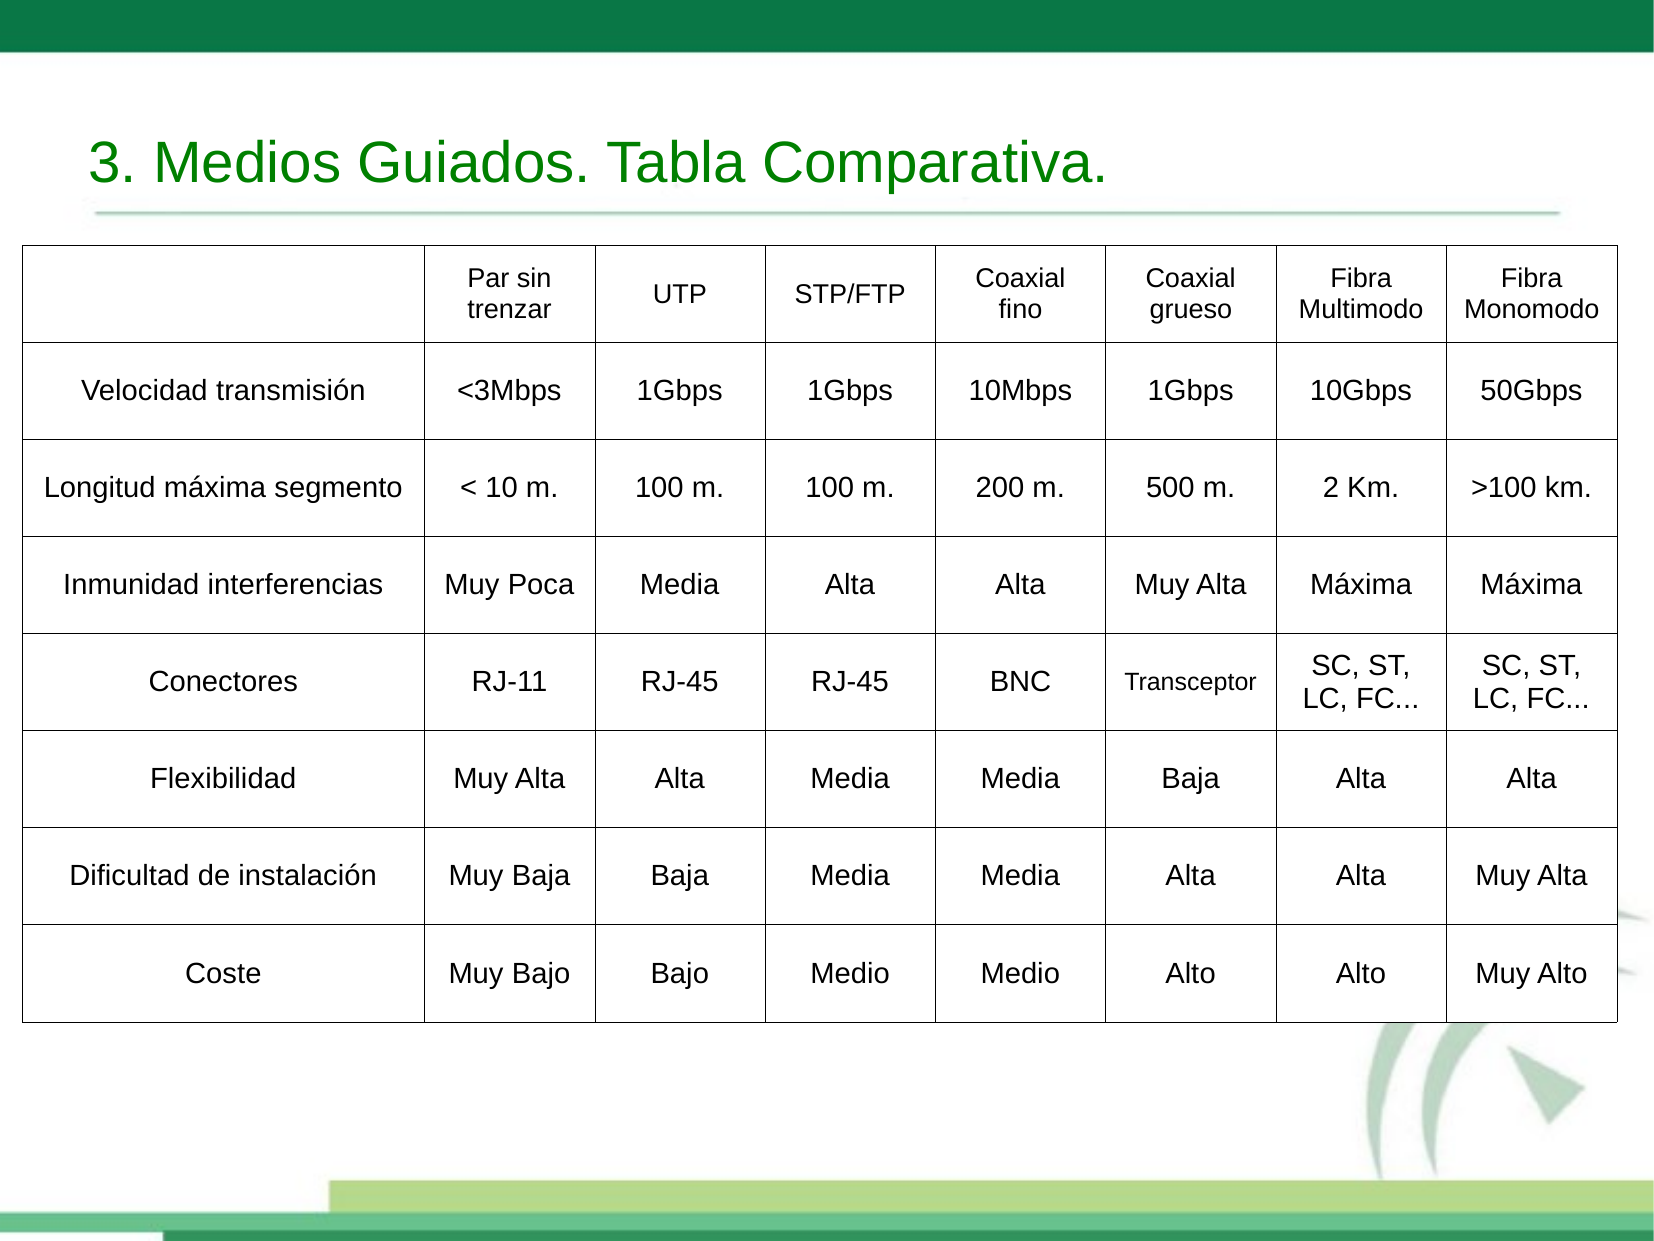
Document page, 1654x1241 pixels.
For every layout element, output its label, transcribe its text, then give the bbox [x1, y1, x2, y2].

table_cell Media [766, 828, 935, 924]
table_cell Conectores [23, 634, 424, 730]
table_cell Alto [1106, 925, 1276, 1022]
table_cell 200 m. [936, 440, 1105, 536]
table_cell Alta [596, 731, 765, 827]
table_cell Coste [23, 925, 424, 1022]
table_cell Media [766, 731, 935, 827]
table_cell 500 m. [1106, 440, 1276, 536]
table_header UTP [596, 246, 765, 342]
table_cell Máxima [1277, 537, 1446, 633]
table_cell 10Mbps [936, 343, 1105, 439]
table_header STP/FTP [766, 246, 935, 342]
table_header Par sin trenzar [425, 246, 595, 342]
table_header Coaxial grueso [1106, 246, 1276, 342]
table_cell Alta [1277, 731, 1446, 827]
table_cell Transceptor [1106, 634, 1276, 730]
table_cell 10Gbps [1277, 343, 1446, 439]
table_cell 1Gbps [766, 343, 935, 439]
table_cell Medio [936, 925, 1105, 1022]
table_cell <3Mbps [425, 343, 595, 439]
table_cell Alto [1277, 925, 1446, 1022]
table_cell Flexibilidad [23, 731, 424, 827]
table_cell Muy Alta [1106, 537, 1276, 633]
table_cell RJ-11 [425, 634, 595, 730]
table_cell Media [936, 828, 1105, 924]
table_cell Media [936, 731, 1105, 827]
table_cell Alta [936, 537, 1105, 633]
table_header Fibra Multimodo [1277, 246, 1446, 342]
table_cell 2 Km. [1277, 440, 1446, 536]
table_cell SC, ST, LC, FC... [1277, 634, 1446, 730]
table_cell RJ-45 [596, 634, 765, 730]
table_cell Muy Alta [425, 731, 595, 827]
table_cell Muy Alta [1447, 828, 1617, 924]
table_cell Muy Poca [425, 537, 595, 633]
table_cell Velocidad transmisión [23, 343, 424, 439]
table_header Fibra Monomodo [1447, 246, 1617, 342]
table_cell BNC [936, 634, 1105, 730]
table_cell Alta [1277, 828, 1446, 924]
table_cell >100 km. [1447, 440, 1617, 536]
table_cell 1Gbps [1106, 343, 1276, 439]
table_cell Muy Baja [425, 828, 595, 924]
table_cell < 10 m. [425, 440, 595, 536]
table_cell Baja [596, 828, 765, 924]
picture [0, 0, 1654, 1241]
table_header Coaxial fino [936, 246, 1105, 342]
table_cell Bajo [596, 925, 765, 1022]
table_cell 50Gbps [1447, 343, 1617, 439]
table_cell SC, ST, LC, FC... [1447, 634, 1617, 730]
table_cell Alta [766, 537, 935, 633]
table_cell RJ-45 [766, 634, 935, 730]
title 3. Medios Guiados. Tabla Comparativa. [88, 58, 1577, 245]
table_cell Baja [1106, 731, 1276, 827]
table_cell Alta [1447, 731, 1617, 827]
table_cell Inmunidad interferencias [23, 537, 424, 633]
table_cell Muy Alto [1447, 925, 1617, 1022]
table_cell Medio [766, 925, 935, 1022]
table_cell Dificultad de instalación [23, 828, 424, 924]
table_cell 1Gbps [596, 343, 765, 439]
table_header [23, 246, 424, 342]
table_cell Alta [1106, 828, 1276, 924]
table_cell 100 m. [766, 440, 935, 536]
table_cell 100 m. [596, 440, 765, 536]
table_cell Media [596, 537, 765, 633]
table_cell Longitud máxima segmento [23, 440, 424, 536]
table_cell Máxima [1447, 537, 1617, 633]
table_cell Muy Bajo [425, 925, 595, 1022]
